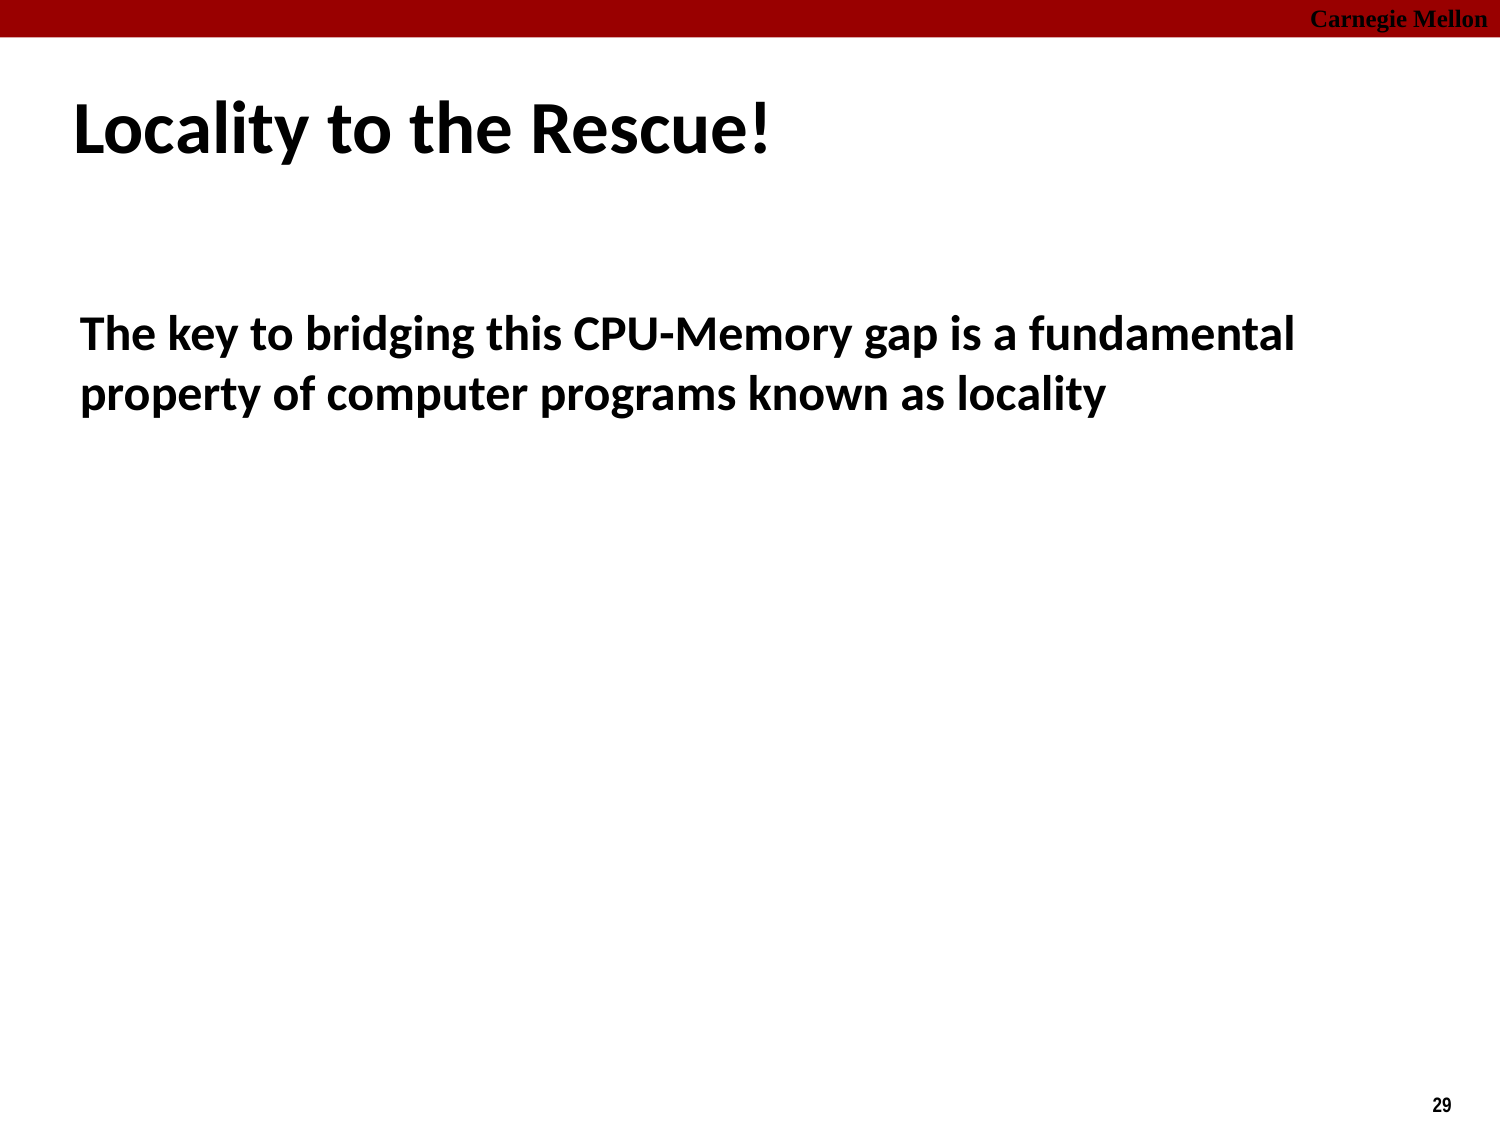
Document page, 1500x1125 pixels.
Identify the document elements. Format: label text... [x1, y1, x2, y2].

list The key to bridging this CPU-Memory gap is a fundamental property of computer programs known as locality [65, 223, 1361, 1040]
title Locality to the Rescue! [58, 71, 1304, 197]
